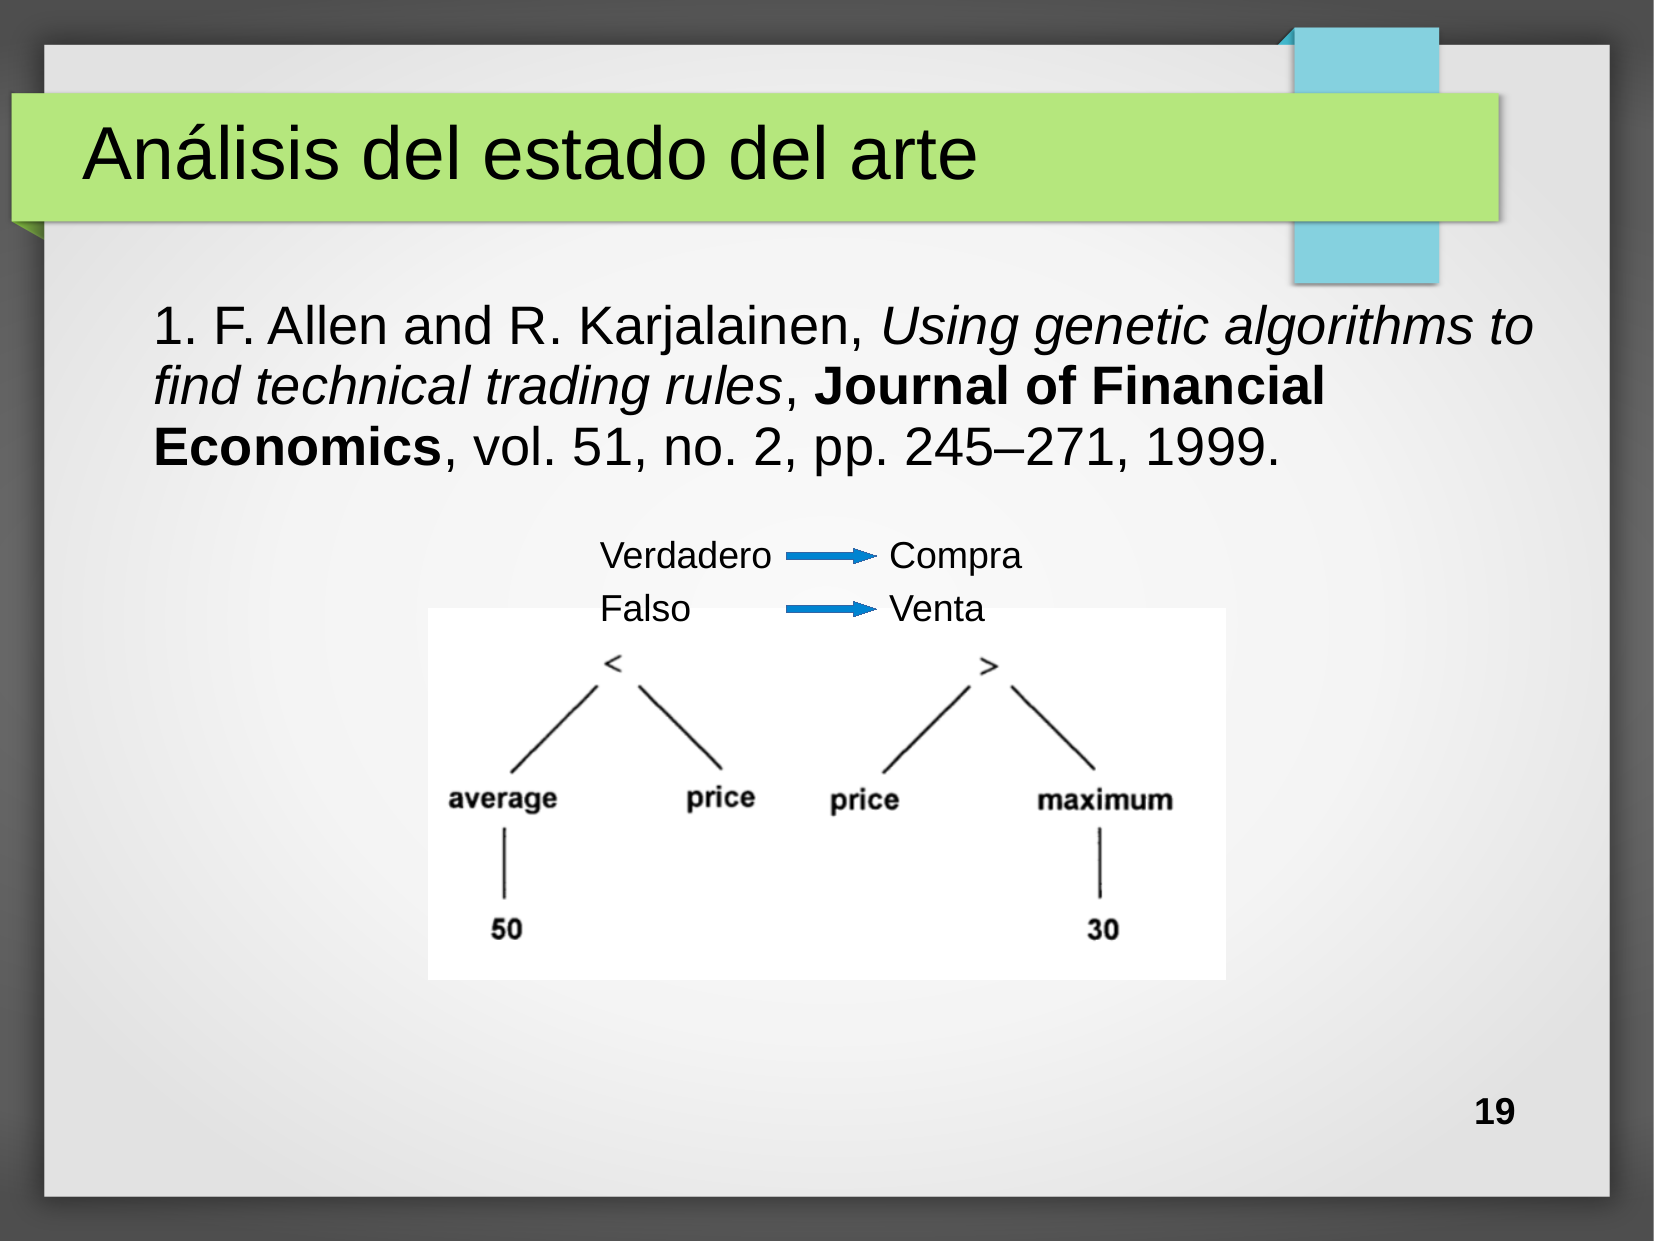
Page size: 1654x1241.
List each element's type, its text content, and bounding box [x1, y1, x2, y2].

list 1. F. Allen and R. Karjalainen, Using genetic algorithms to find technical trading rules, Journal of Financial Economics, vol. 51, no. 2, pp. 245–271, 1999. [82, 295, 1571, 1015]
text_box [786, 601, 874, 617]
text_box <number> [1459, 1083, 1654, 1154]
text_box Compra [874, 526, 1085, 580]
text_box Verdadero [585, 526, 796, 580]
title Análisis del estado del arte [82, 94, 1264, 213]
text_box [786, 548, 874, 564]
text_box Falso [585, 580, 796, 637]
picture [0, 0, 1654, 1241]
text_box Venta [874, 580, 1085, 637]
